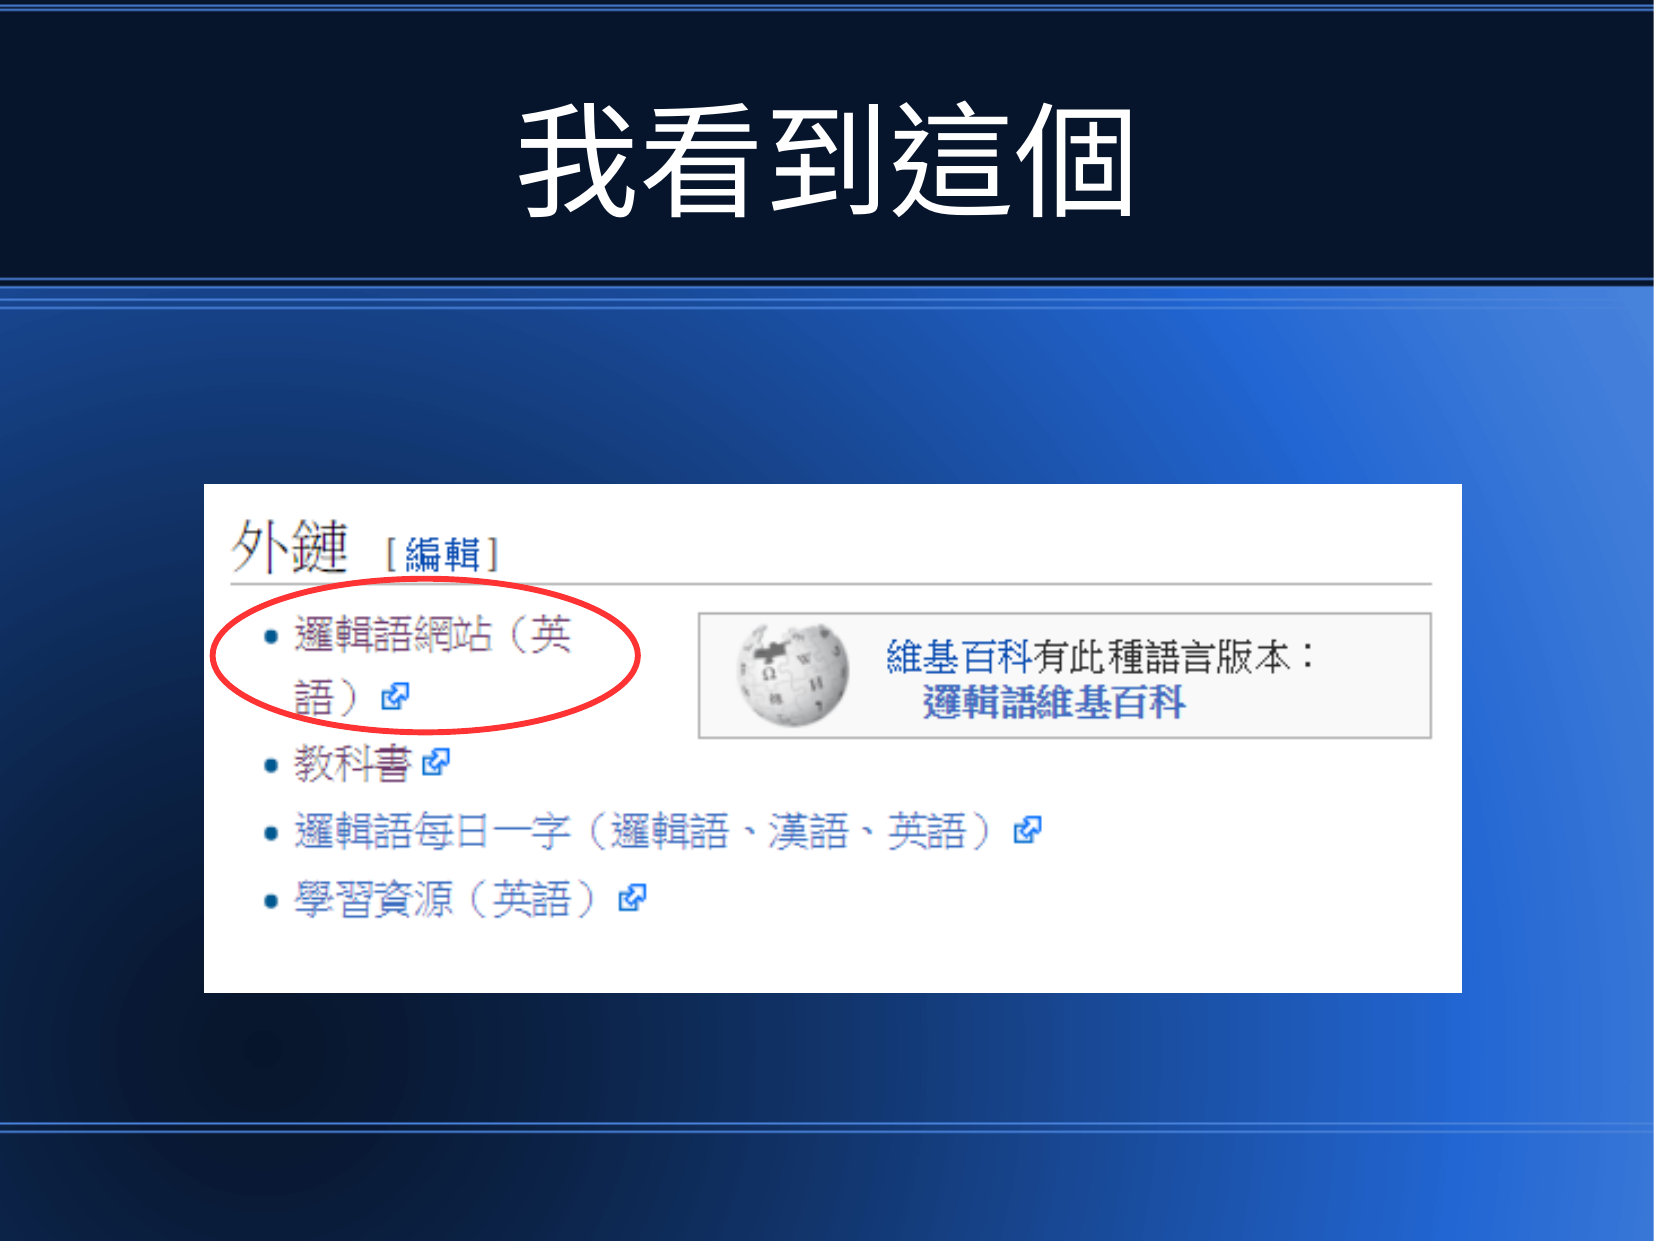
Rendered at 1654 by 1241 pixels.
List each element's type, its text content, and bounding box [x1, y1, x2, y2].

title 我看到這個 [82, 49, 1571, 257]
picture [0, 0, 1654, 1241]
